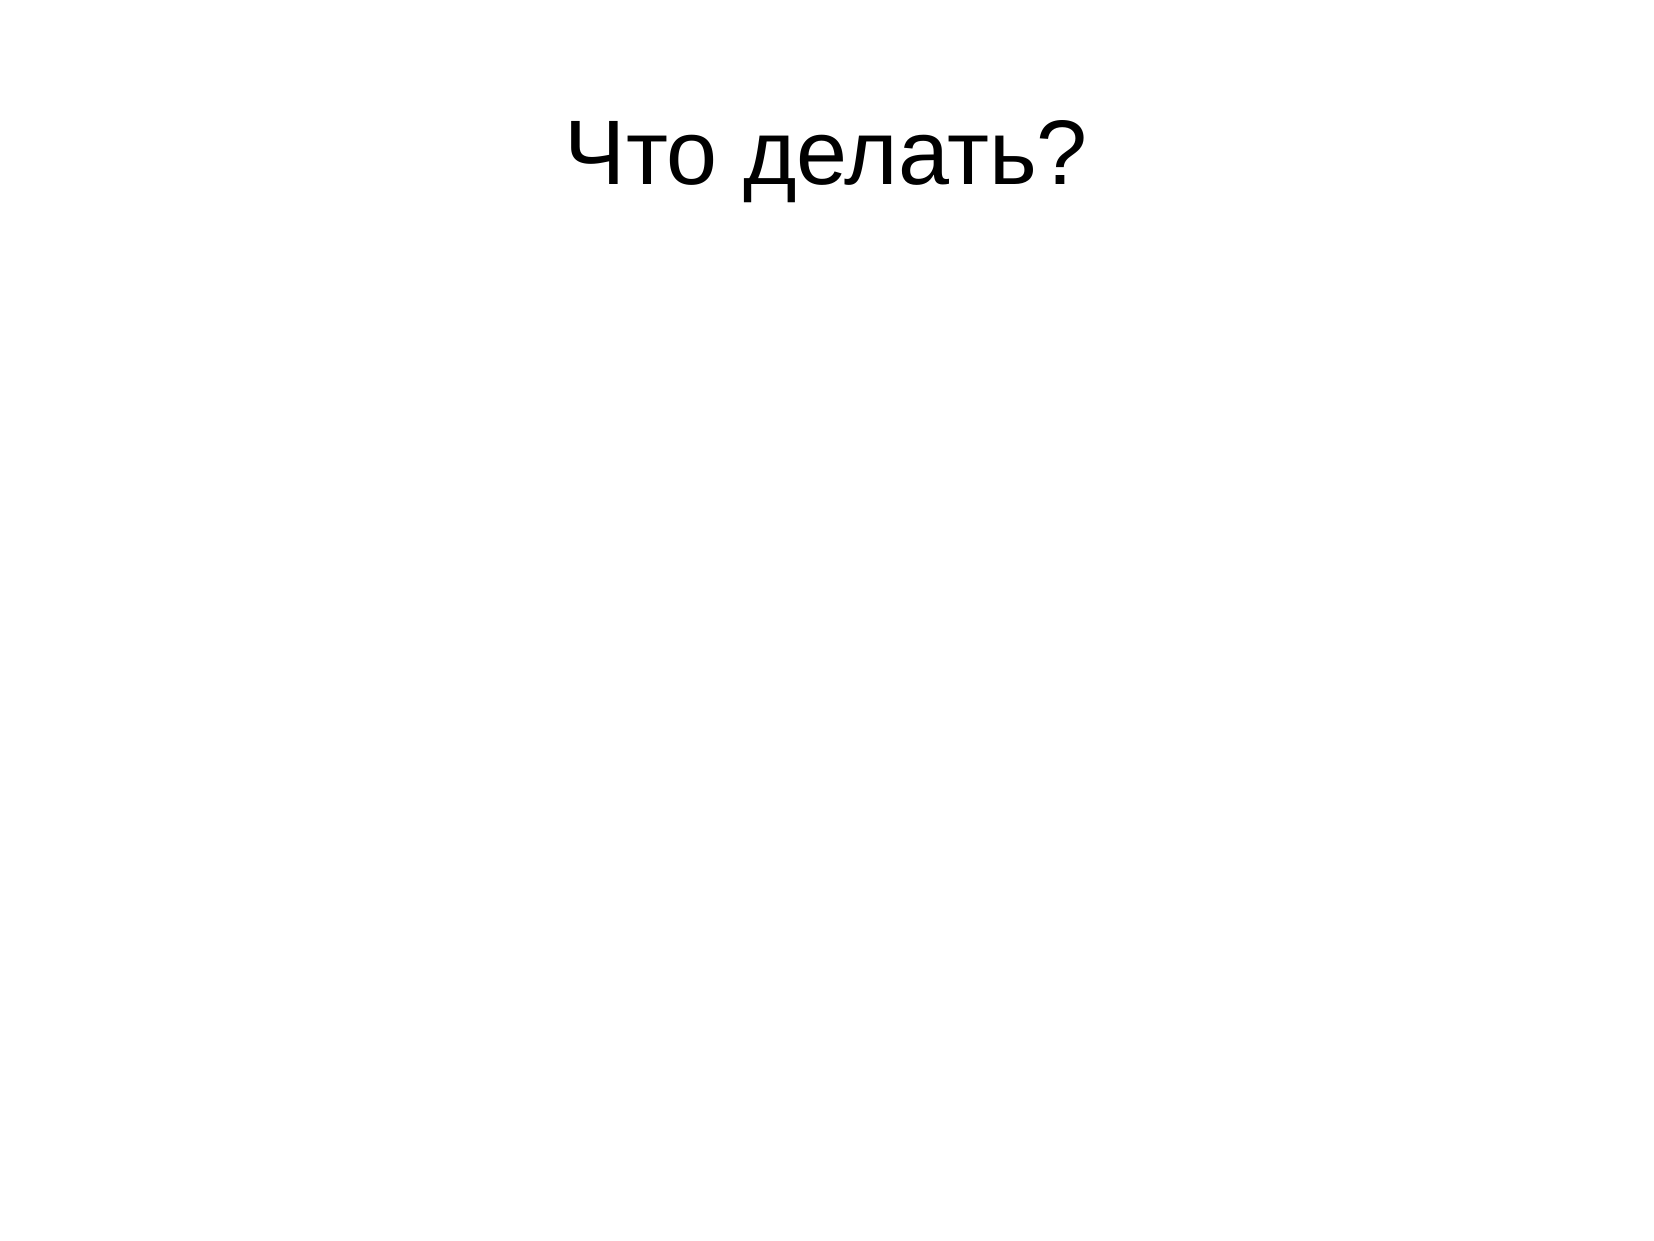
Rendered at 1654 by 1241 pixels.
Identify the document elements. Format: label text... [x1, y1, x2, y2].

title Что делать? [82, 49, 1571, 257]
